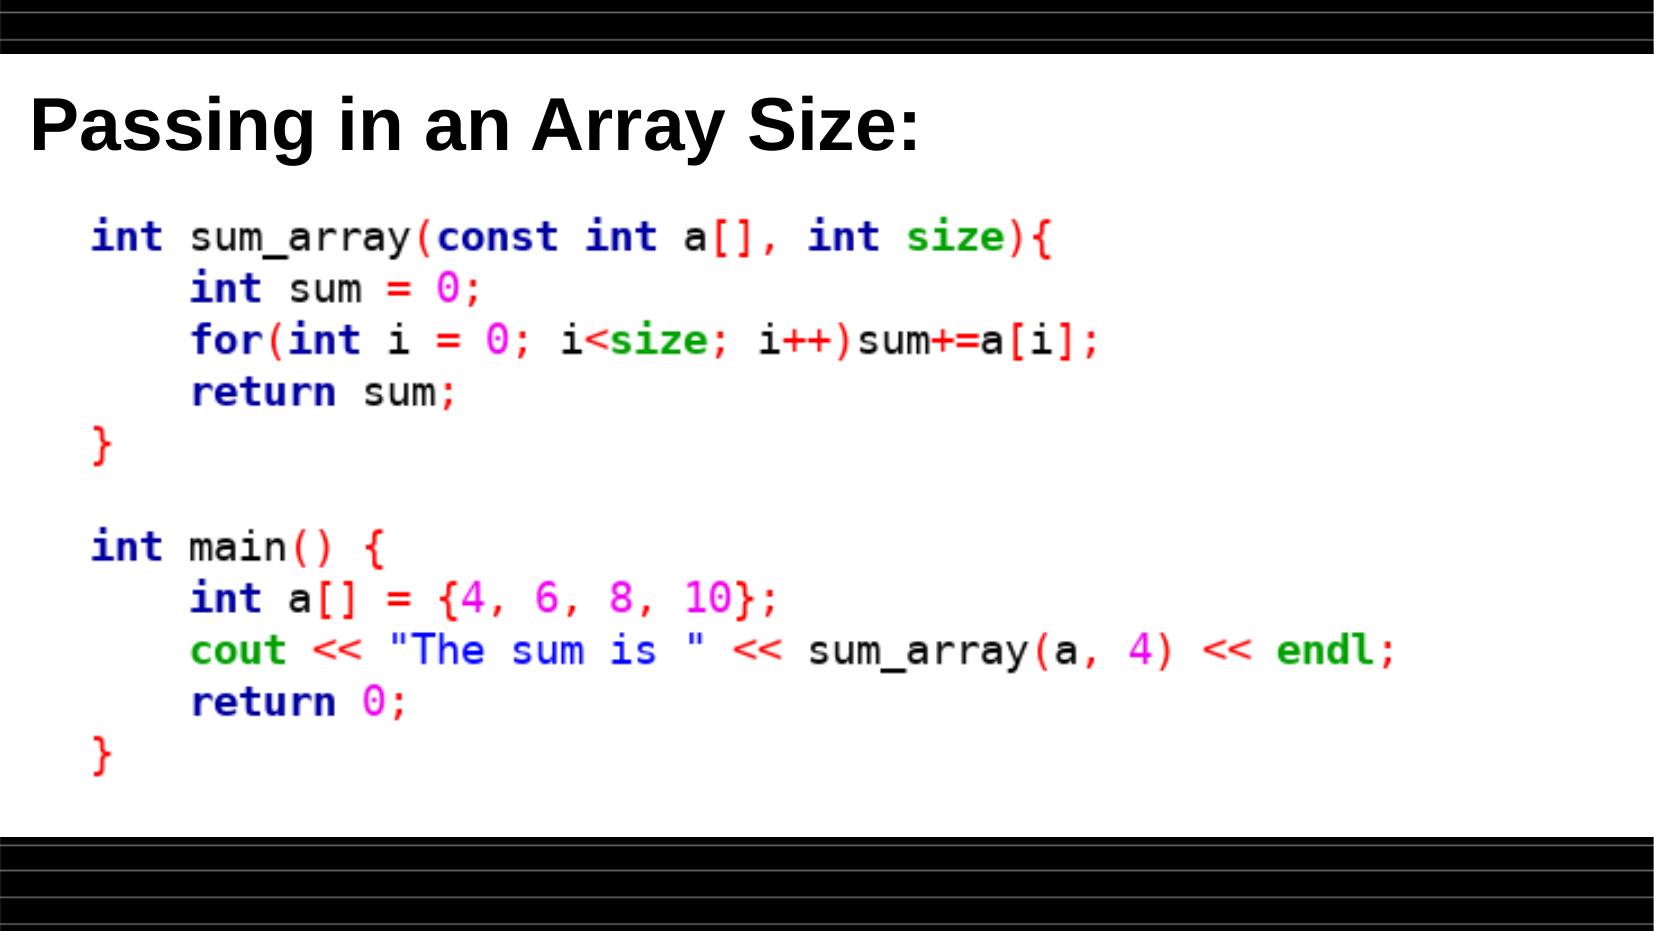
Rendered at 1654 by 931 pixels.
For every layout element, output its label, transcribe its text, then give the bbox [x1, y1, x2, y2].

picture [0, 837, 1654, 931]
text_box Passing in an Array Size: [15, 75, 1546, 174]
picture [0, 0, 1654, 54]
picture [90, 204, 1407, 796]
